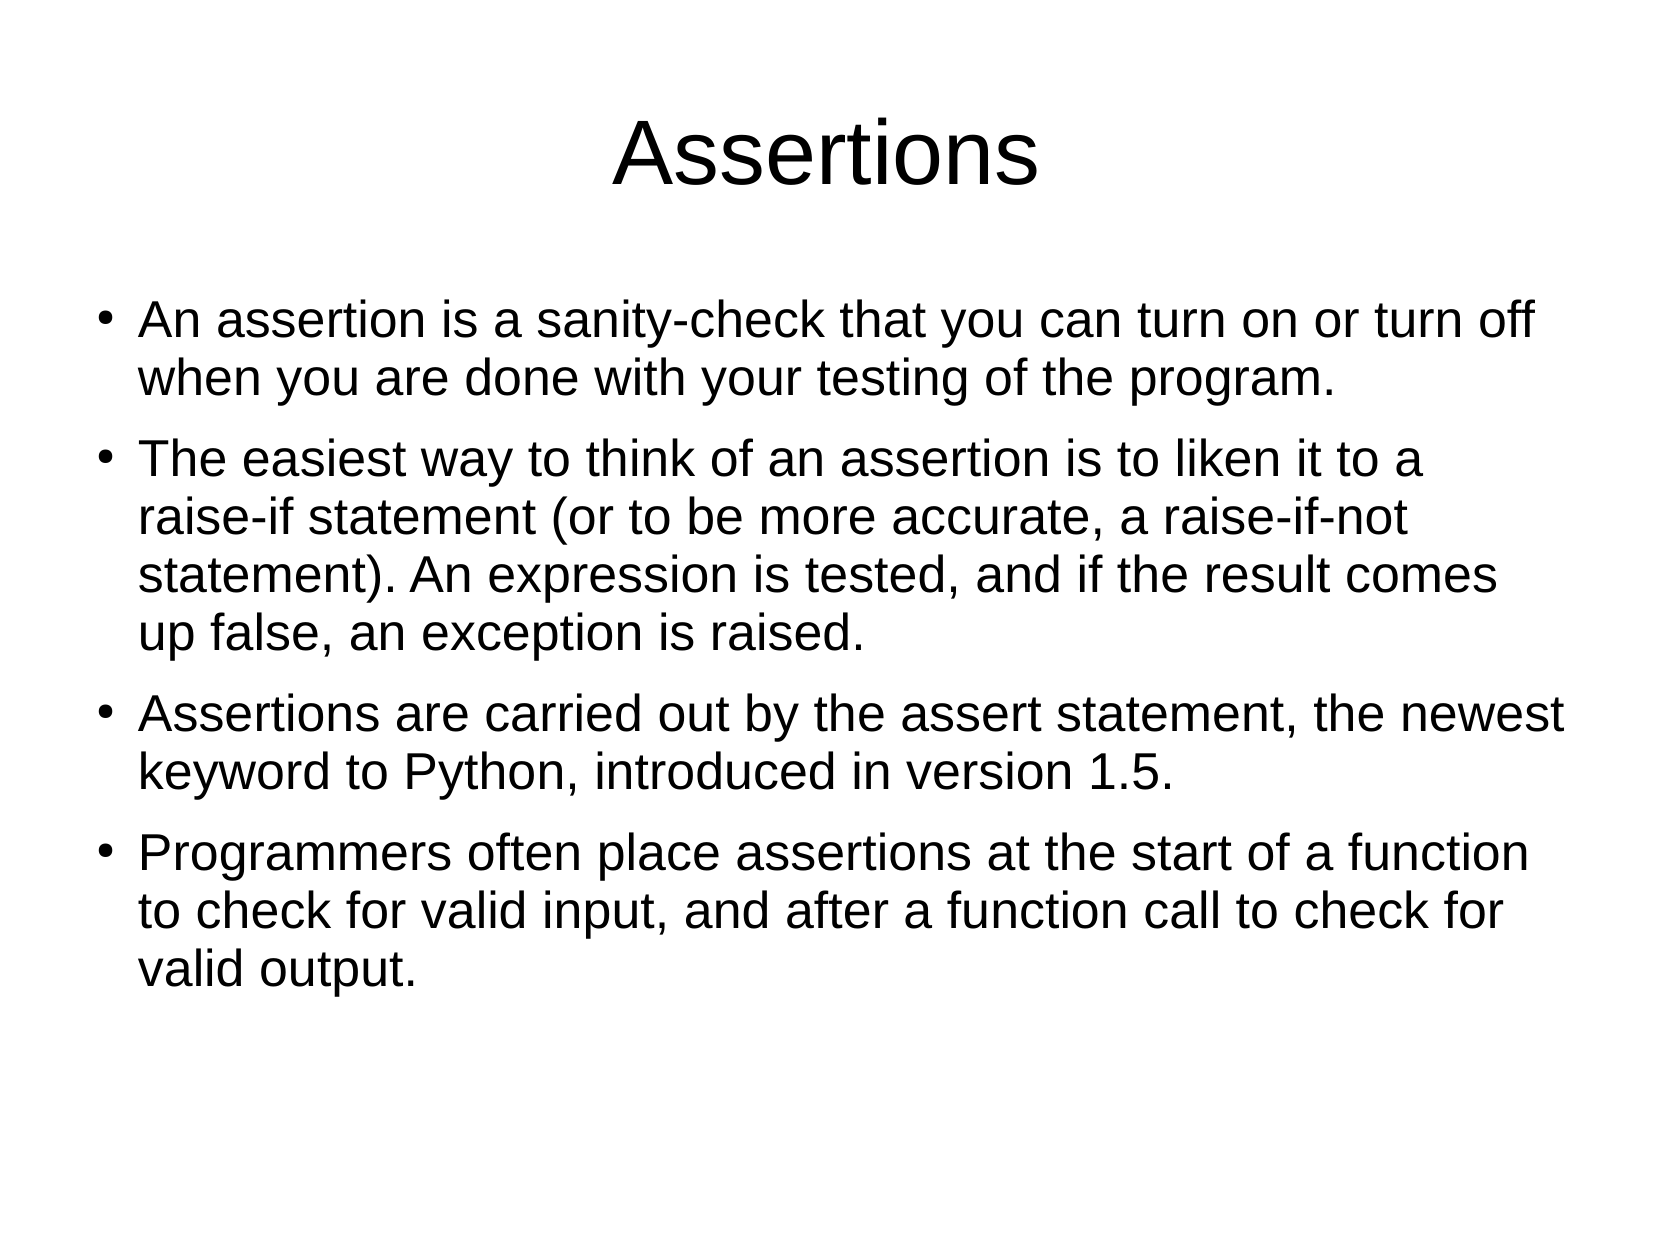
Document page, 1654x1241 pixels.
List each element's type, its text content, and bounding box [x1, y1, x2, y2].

title Assertions [82, 49, 1571, 257]
list An assertion is a sanity-check that you can turn on or turn off when you are done with your testing of the program. The easiest way to think of an assertion is to liken it to a raise-if statement (or to be more accurate, a raise-if-not statement). An expression is tested, and if the result comes up false, an exception is raised. Assertions are carried out by the assert statement, the newest keyword to Python, introduced in version 1.5. Programmers often place assertions at the start of a function to check for valid input, and after a function call to check for valid output. [82, 290, 1571, 1010]
